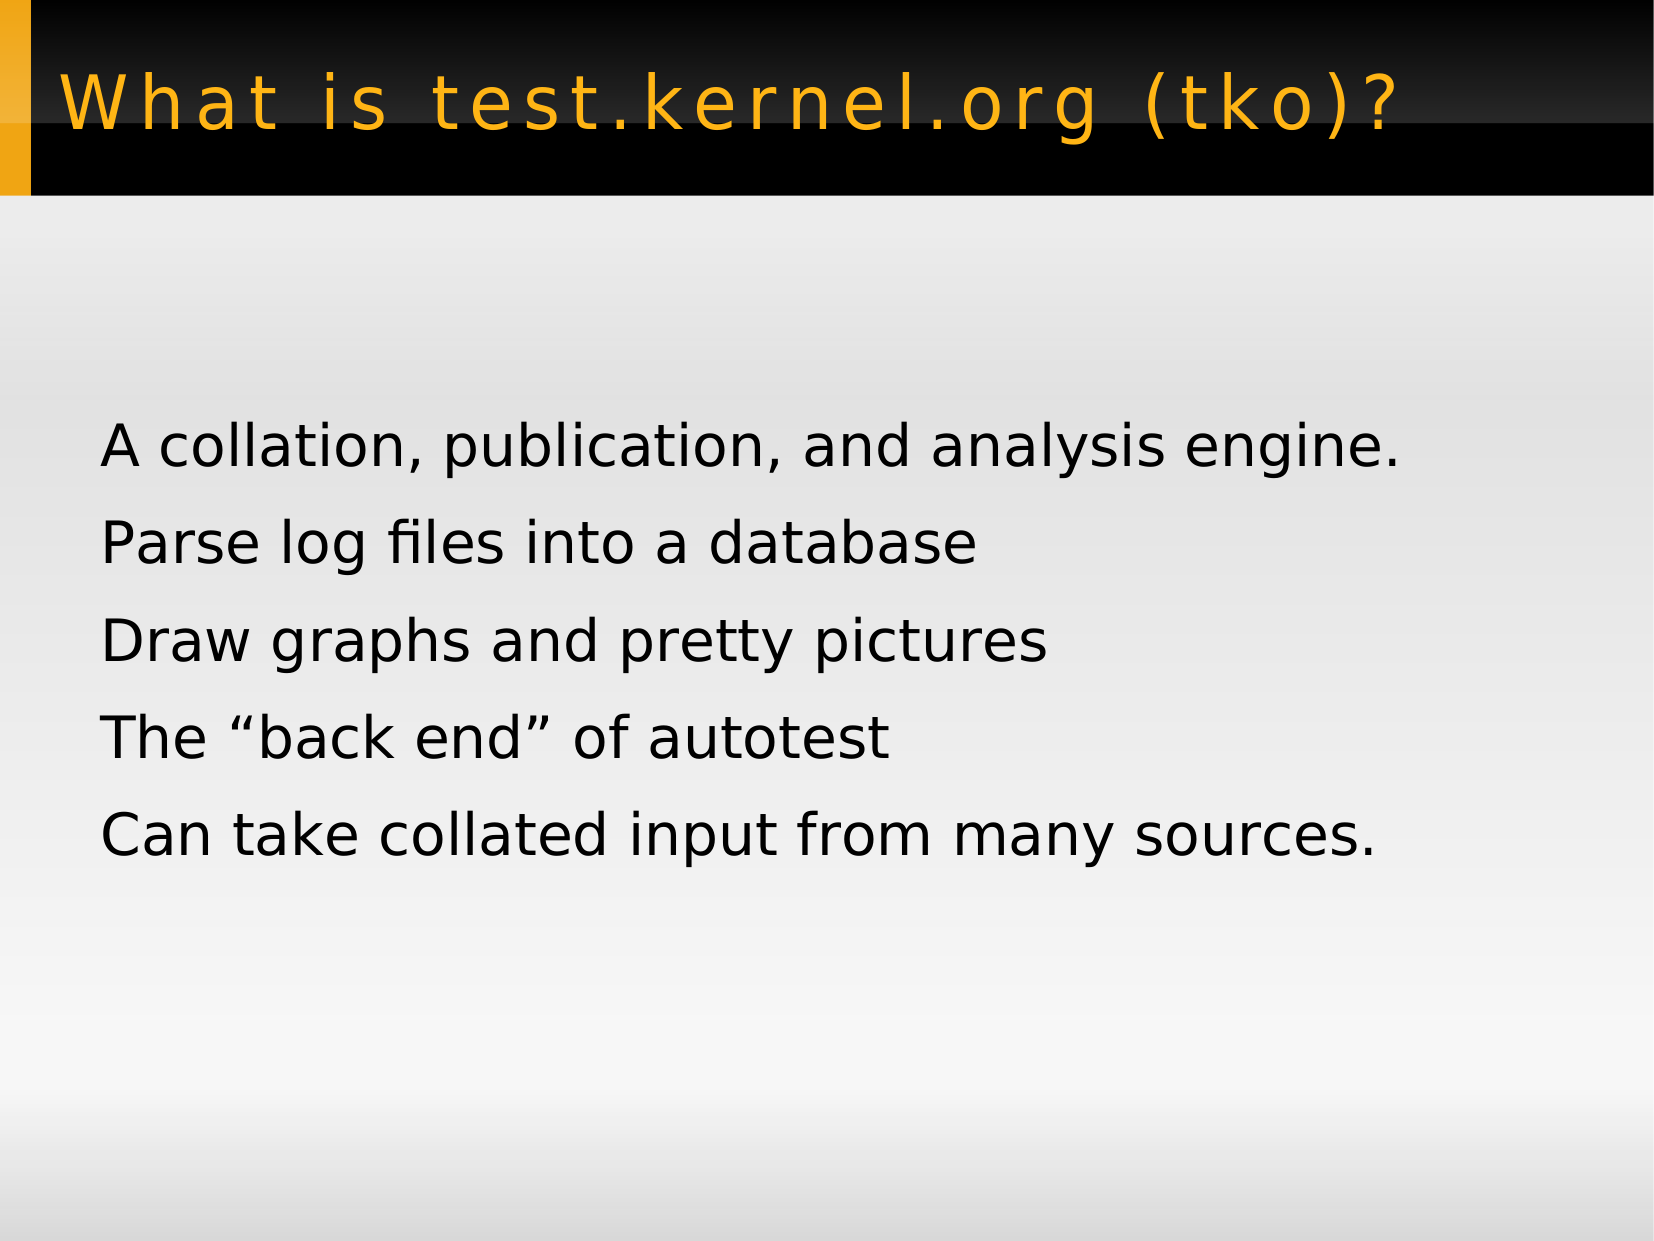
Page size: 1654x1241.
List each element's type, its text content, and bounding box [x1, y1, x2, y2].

list A collation, publication, and analysis engine. Parse log files into a database Draw graphs and pretty pictures The “back end” of autotest Can take collated input from many sources. [82, 412, 1571, 1109]
picture [0, 0, 1654, 1241]
title What is test.kernel.org (tko)? [59, 29, 1576, 178]
